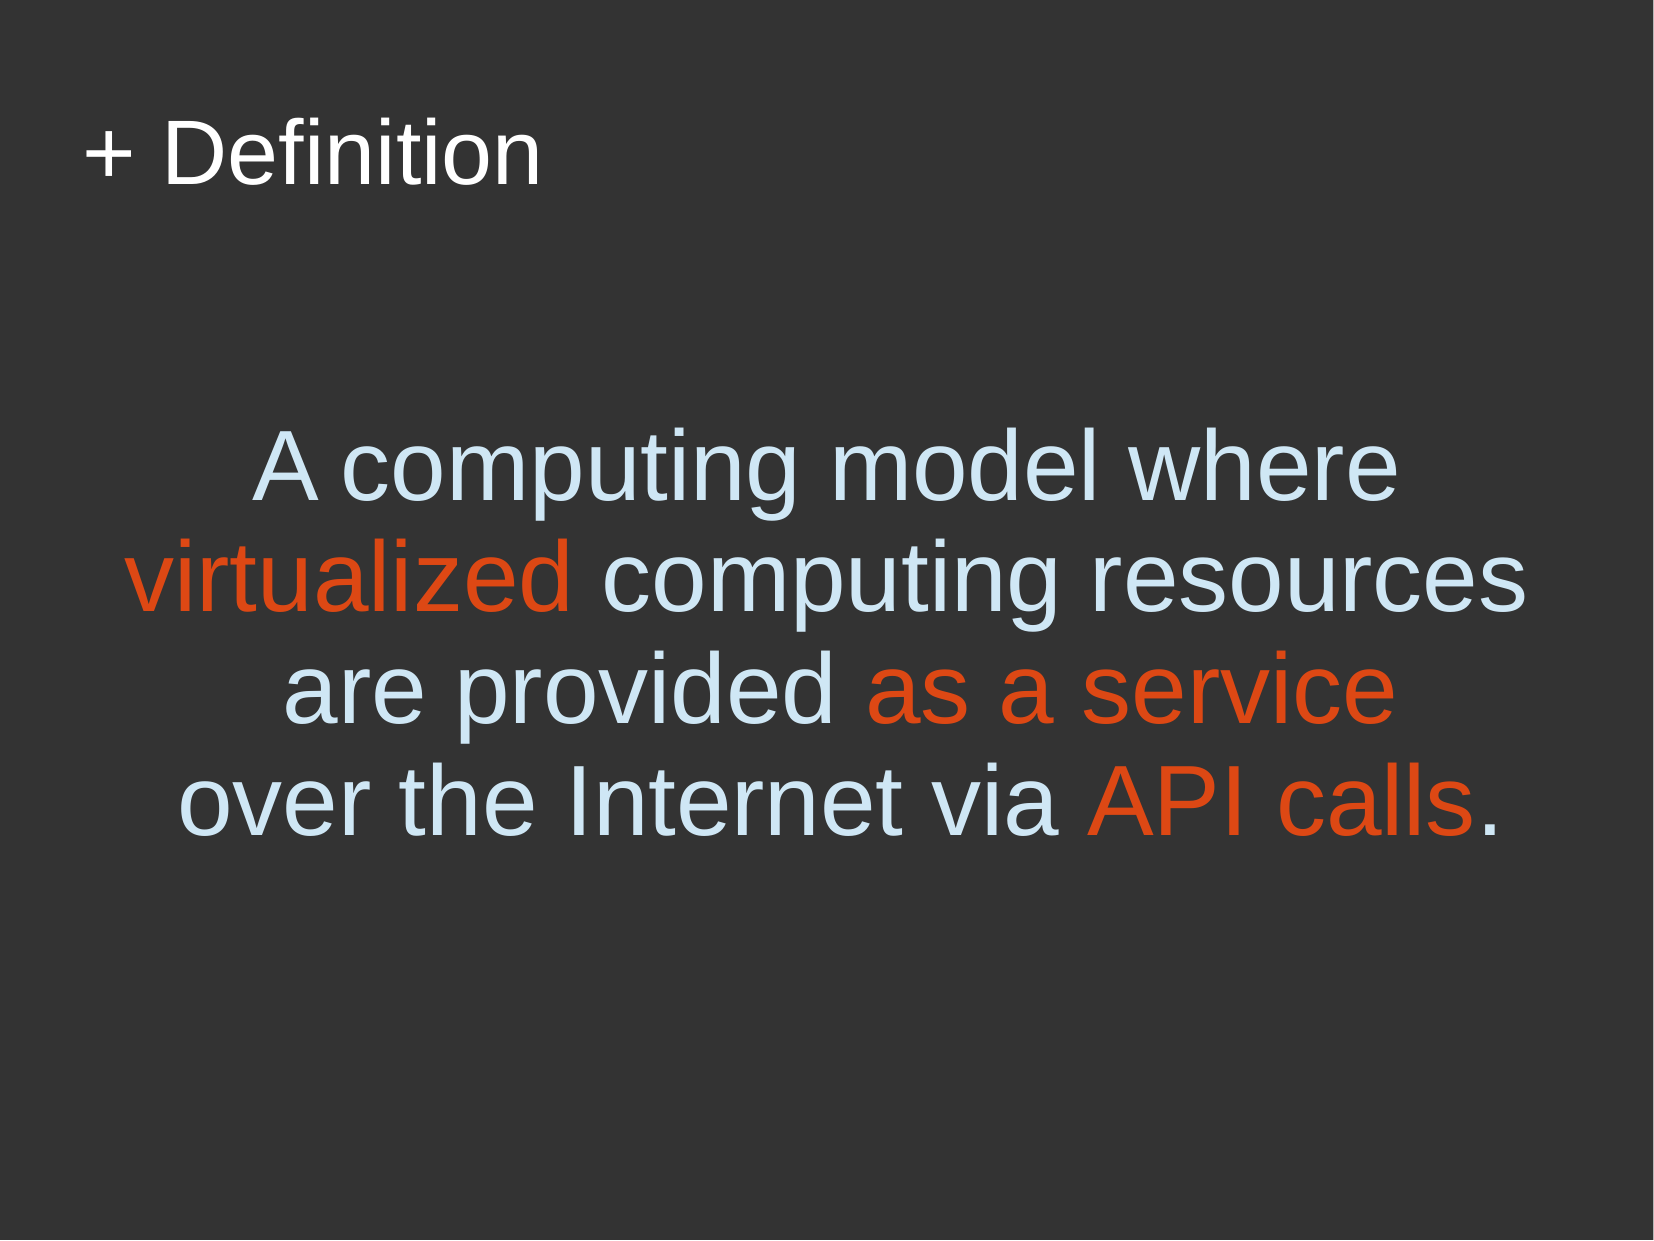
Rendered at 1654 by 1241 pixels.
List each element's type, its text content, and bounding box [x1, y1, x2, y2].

subtitle A computing model where virtualized computing resources are provided as a service over the Internet via API calls. [82, 256, 1571, 1010]
title + Definition [82, 49, 1571, 256]
